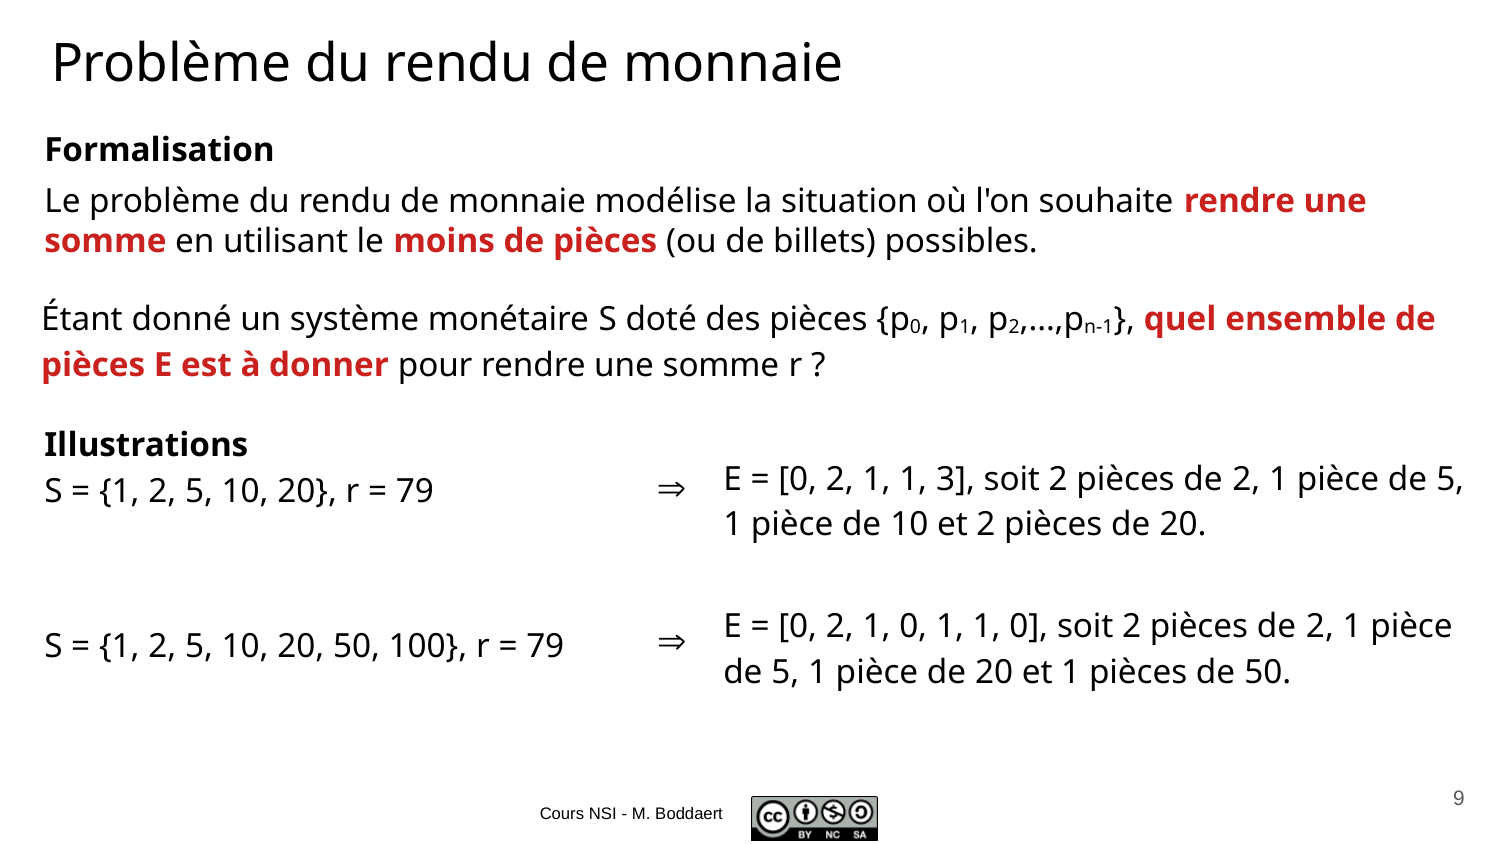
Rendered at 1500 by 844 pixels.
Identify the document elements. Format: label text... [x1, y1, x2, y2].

text_box Illustrations S = {1, 2, 5, 10, 20}, r = 79 [29, 415, 502, 532]
text_box ⇒ [641, 466, 709, 519]
slide_number <numéro> [1389, 764, 1480, 830]
text_box E = [0, 2, 1, 0, 1, 1, 0], soit 2 pièces de 2, 1 pièce de 5, 1 pièce de 20 et 1 pièces de 50. [708, 595, 1500, 698]
title Problème du rendu de monnaie [51, 13, 1449, 108]
text_box Formalisation Le problème du rendu de monnaie modélise la situation où l'on souhaite rendre une somme en utilisant le moins de pièces (ou de billets) possibles. [29, 120, 1477, 266]
picture [751, 796, 878, 841]
text_box ⇒ [642, 620, 709, 673]
text_box E = [0, 2, 1, 1, 3], soit 2 pièces de 2, 1 pièce de 5, 1 pièce de 10 et 2 pièces de 20. [708, 447, 1500, 550]
text_box Étant donné un système monétaire S doté des pièces {p0, p1, p2,…,pn-1}, quel ensemble de pièces E est à donner pour rendre une somme r ? [26, 287, 1479, 391]
text_box S = {1, 2, 5, 10, 20, 50, 100}, r = 79 [29, 616, 650, 686]
